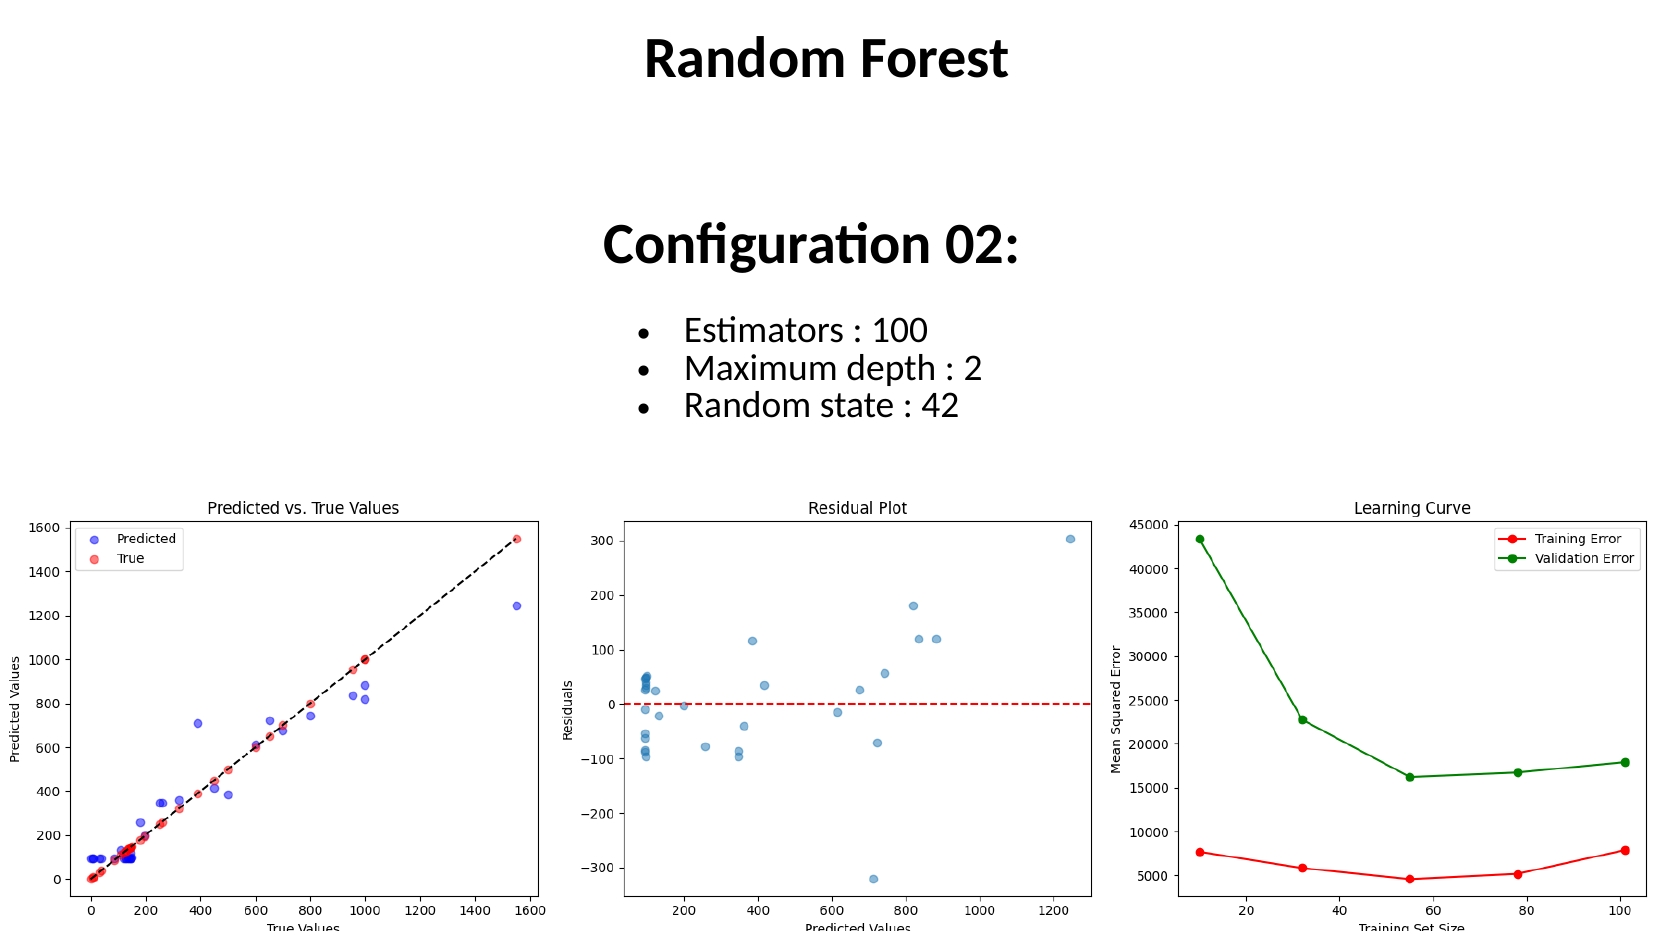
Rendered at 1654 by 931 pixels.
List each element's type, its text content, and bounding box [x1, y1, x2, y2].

text_box Random Forest [413, 26, 1241, 113]
text_box Estimators : 100 Maximum depth : 2 Random state : 42 [622, 306, 1160, 459]
picture [0, 491, 1654, 931]
text_box Configuration 02: [398, 211, 1226, 298]
